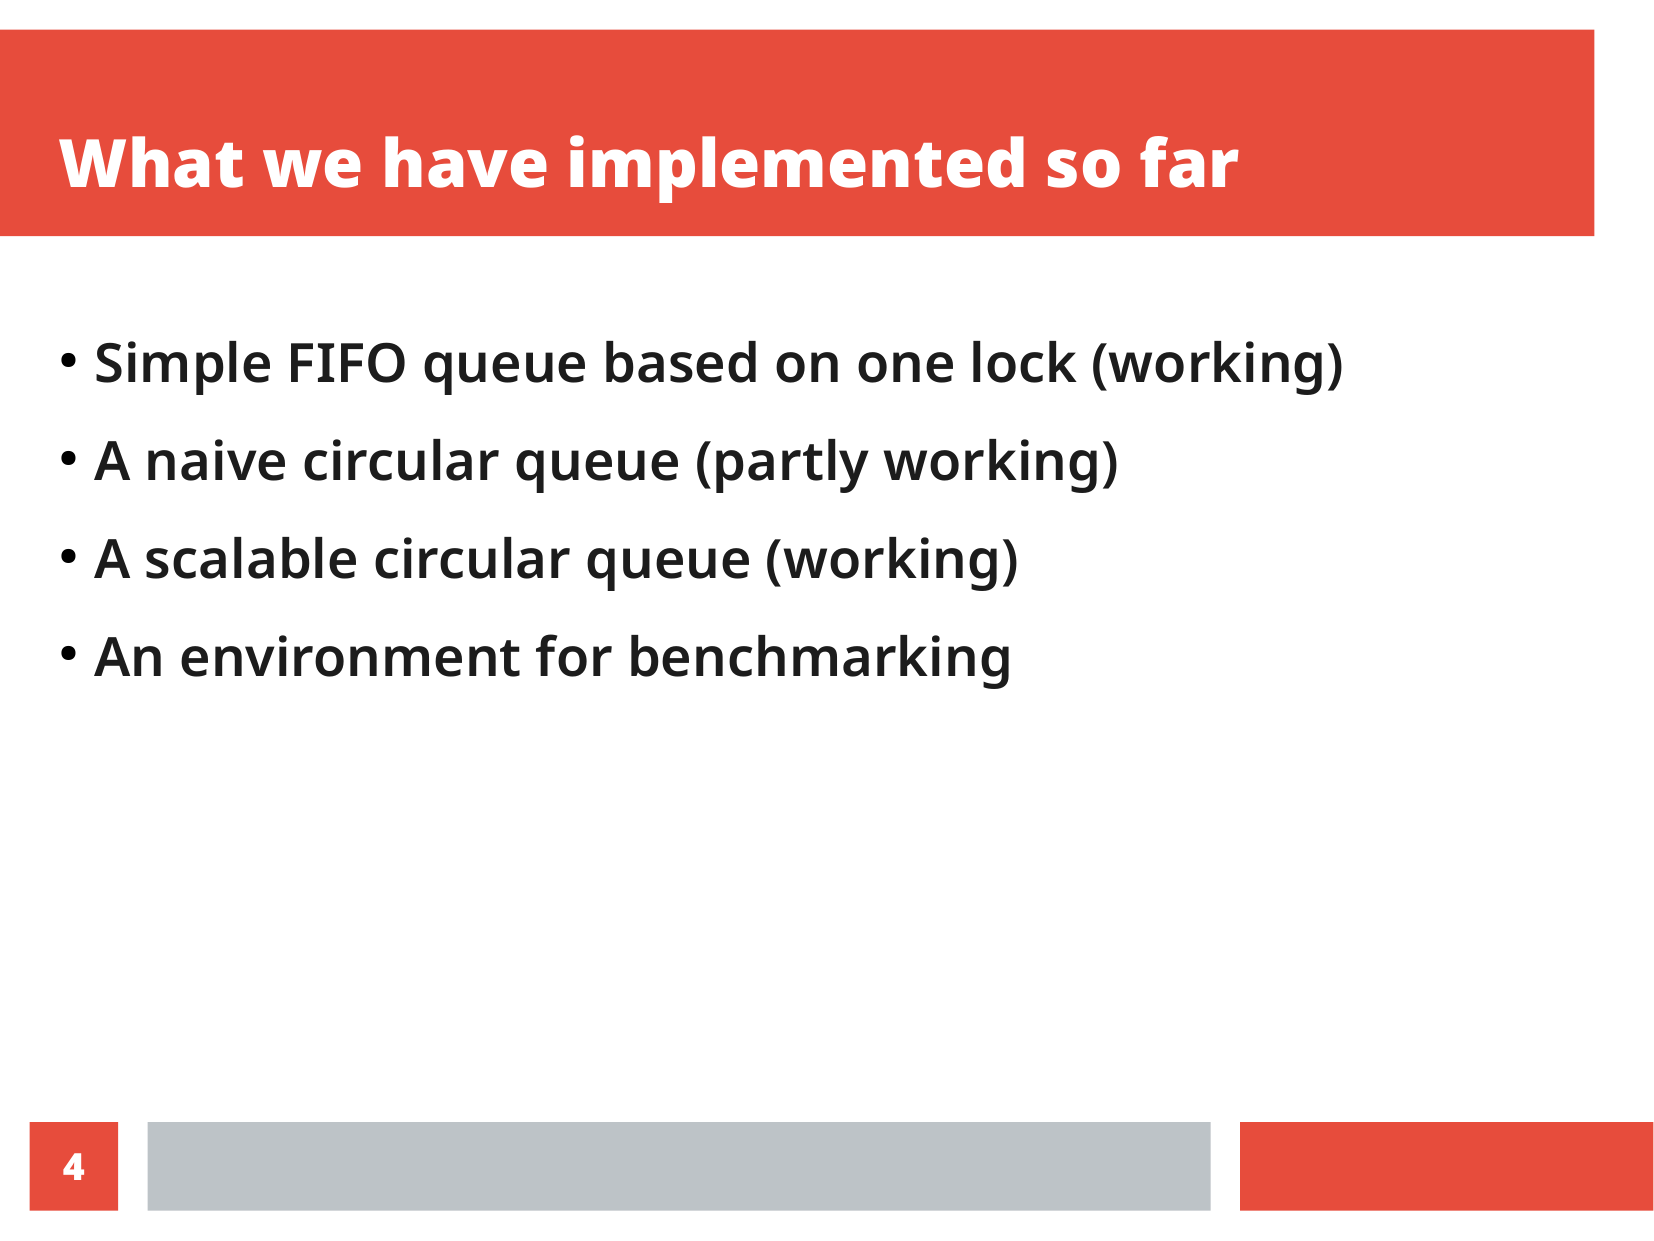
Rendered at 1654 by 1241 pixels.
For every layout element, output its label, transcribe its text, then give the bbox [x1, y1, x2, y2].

list Simple FIFO queue based on one lock (working) A naive circular queue (partly working) A scalable circular queue (working) An environment for benchmarking [59, 324, 1565, 1093]
title What we have implemented so far [59, 59, 1595, 207]
